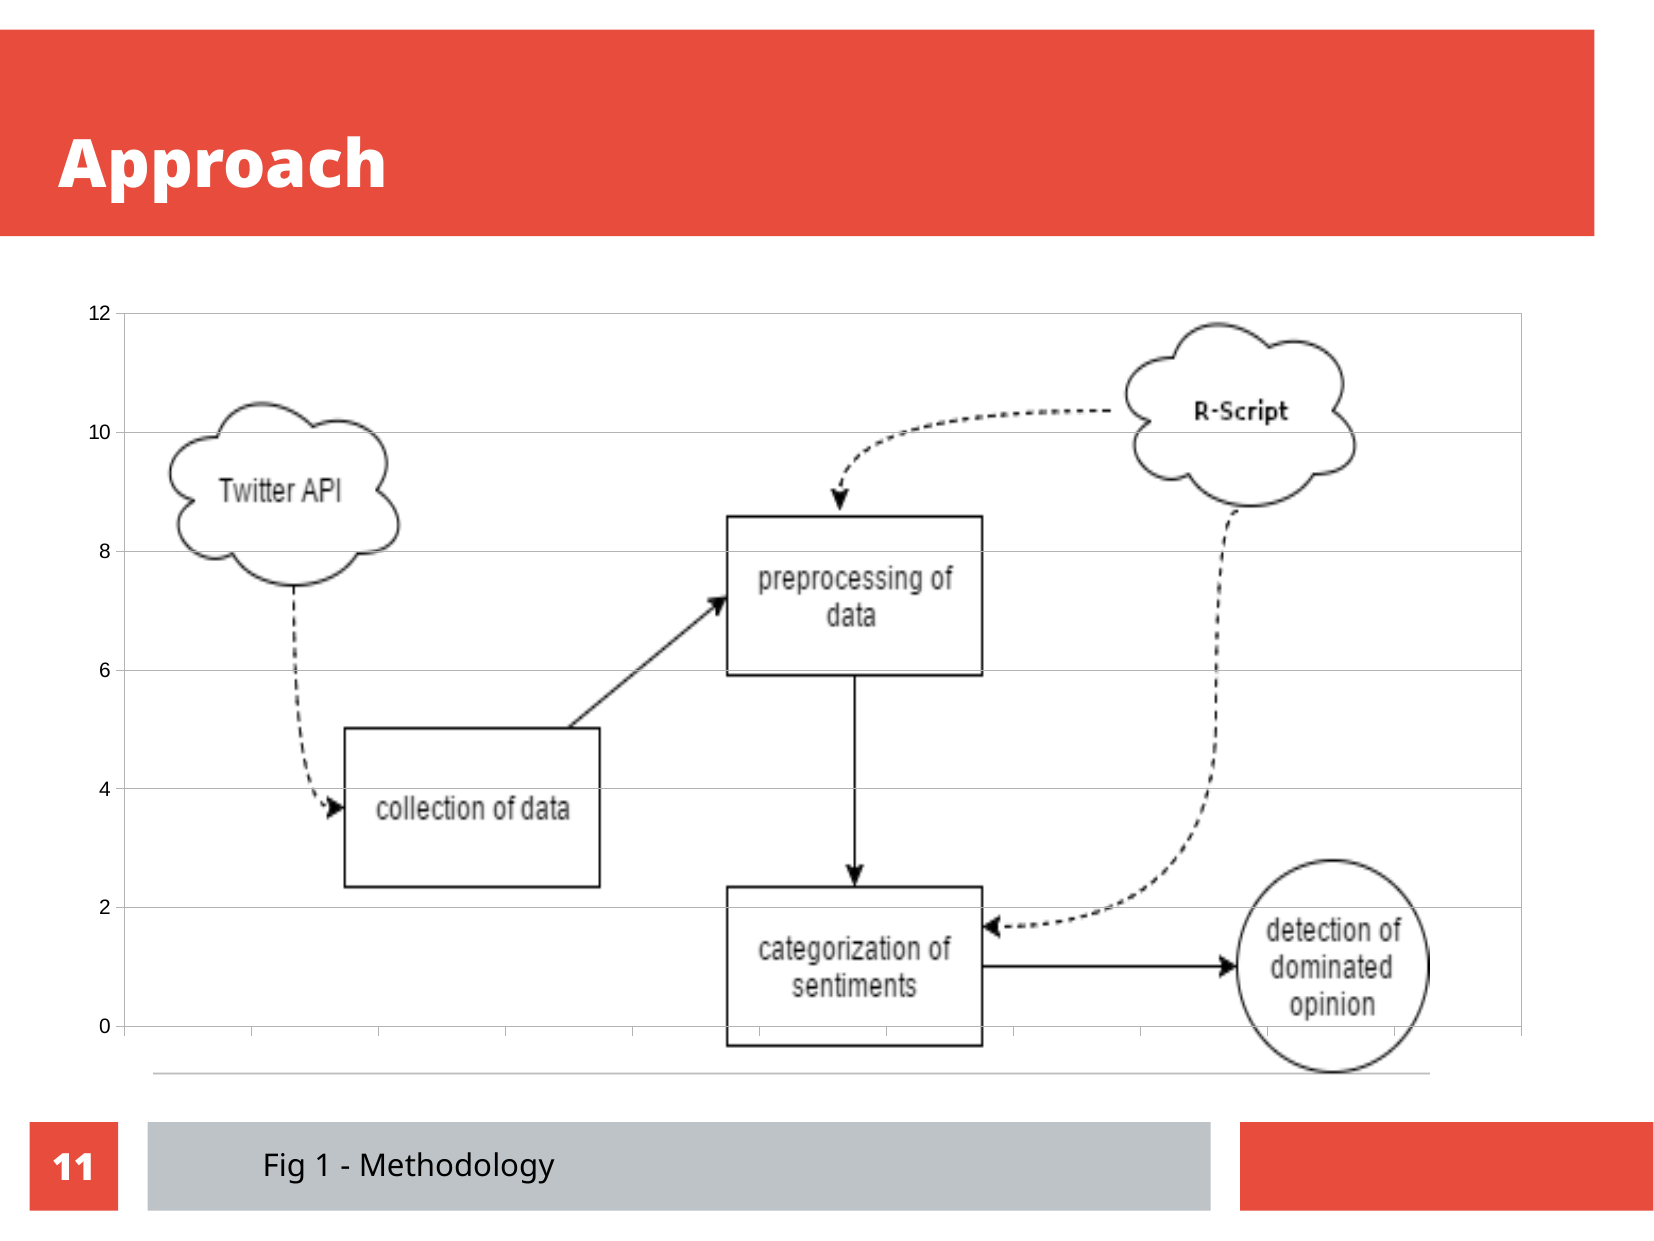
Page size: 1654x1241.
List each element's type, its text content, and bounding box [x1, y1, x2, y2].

title Approach [59, 59, 1595, 207]
text_box Fig 1 - Methodology [248, 1135, 851, 1194]
picture [153, 1054, 1430, 1077]
chart [58, 286, 1565, 1054]
